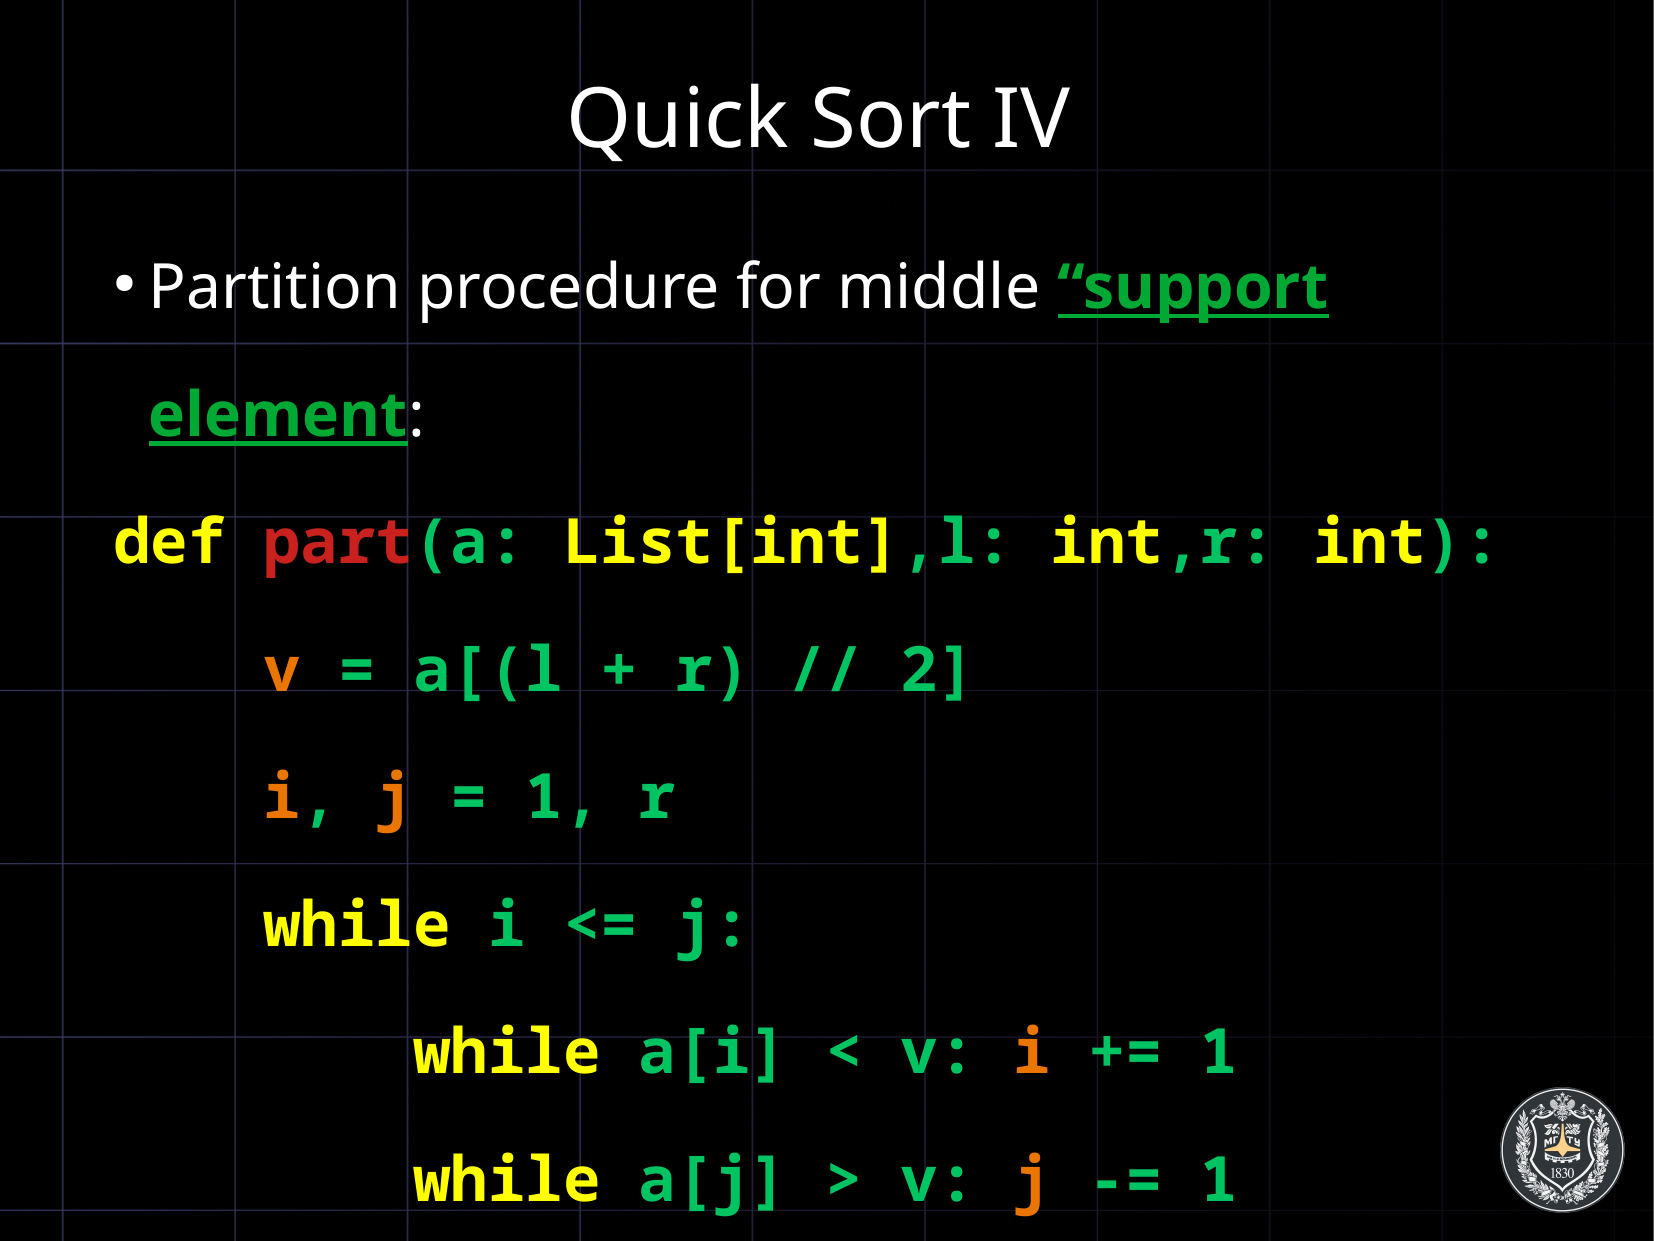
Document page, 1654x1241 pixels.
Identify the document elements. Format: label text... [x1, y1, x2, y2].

title Quick Sort IV [75, 37, 1564, 192]
picture [0, 0, 1654, 1241]
text_box Partition procedure for middle “support element: def part(a: List[int],l: int,r: int): v = a[(l + r) // 2] i, j = 1, r while i <= j: while a[i] < v: i += 1 while a[j] > v: j -= 1 if i >= j: break swap(a[i], a[j]) i, j = i + 1, j – 1 return j [63, 192, 1564, 1239]
